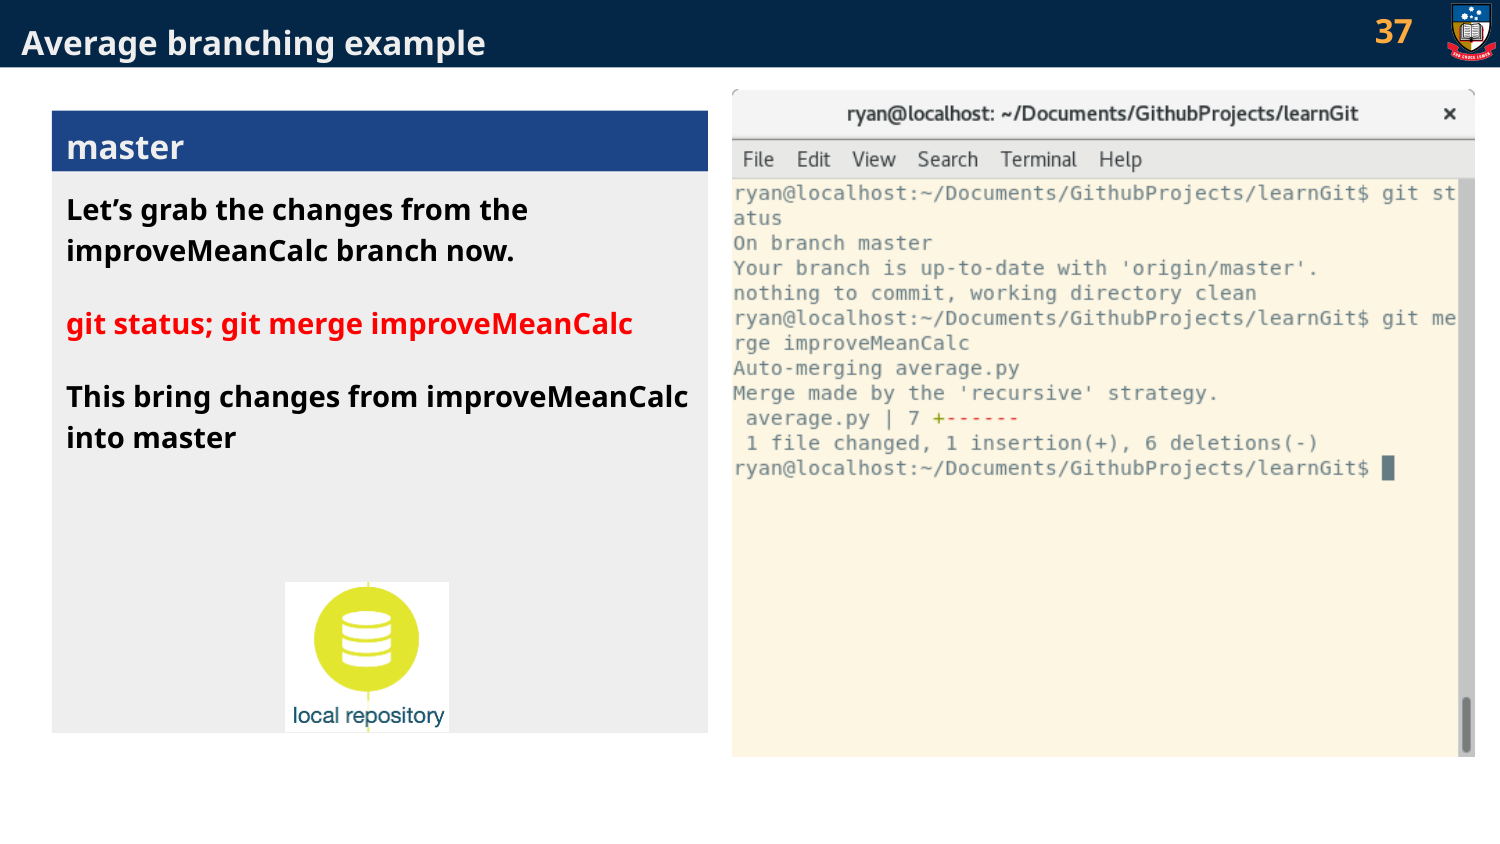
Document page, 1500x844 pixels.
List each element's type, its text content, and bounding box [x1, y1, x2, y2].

slide_number <number> [1338, 0, 1428, 65]
picture [732, 89, 1475, 757]
list Let’s grab the changes from the improveMeanCalc branch now. git status; git merge improveMeanCalc This bring changes from improveMeanCalc into master [51, 171, 708, 732]
title master [51, 110, 708, 171]
picture [1446, 1, 1497, 63]
subtitle Average branching example [6, 1, 728, 63]
picture [285, 582, 449, 732]
